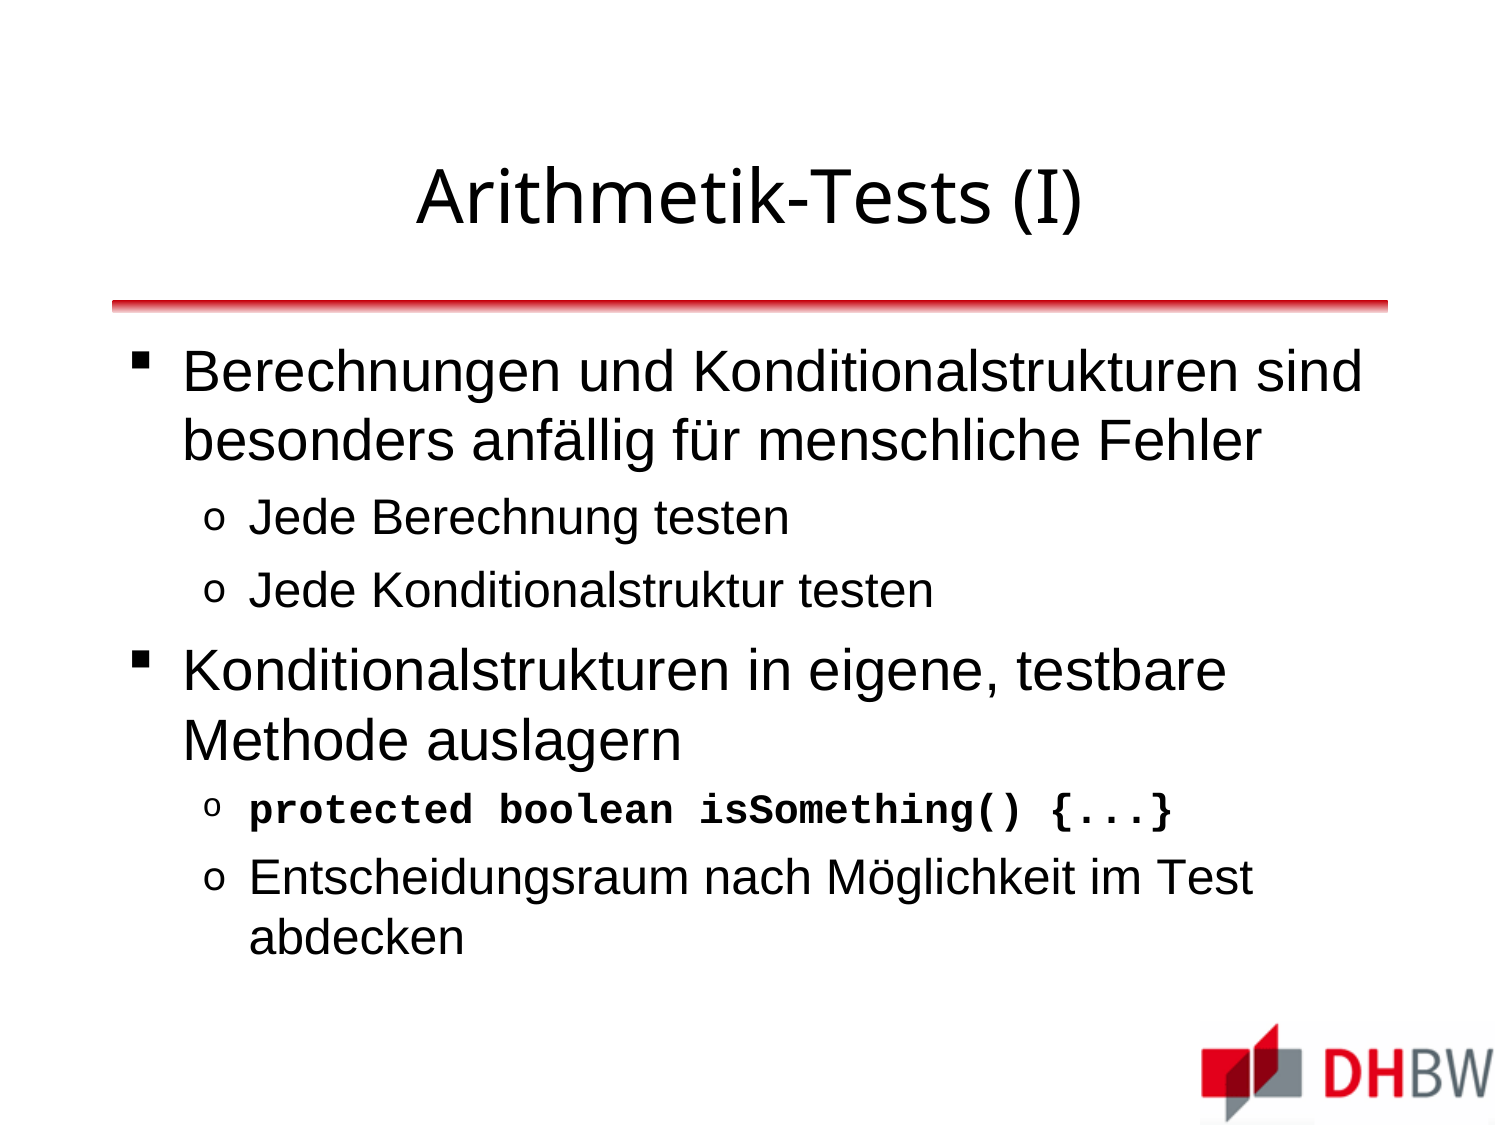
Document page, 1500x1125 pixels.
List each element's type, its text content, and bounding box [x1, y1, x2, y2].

list Berechnungen und Konditionalstrukturen sind besonders anfällig für menschliche Fehler Jede Berechnung testen Jede Konditionalstruktur testen Konditionalstrukturen in eigene, testbare Methode auslagern protected boolean isSomething() {...} Entscheidungsraum nach Möglichkeit im Test abdecken [112, 324, 1388, 1051]
title Arithmetik-Tests (I) [112, 99, 1388, 288]
picture [1200, 1021, 1495, 1125]
